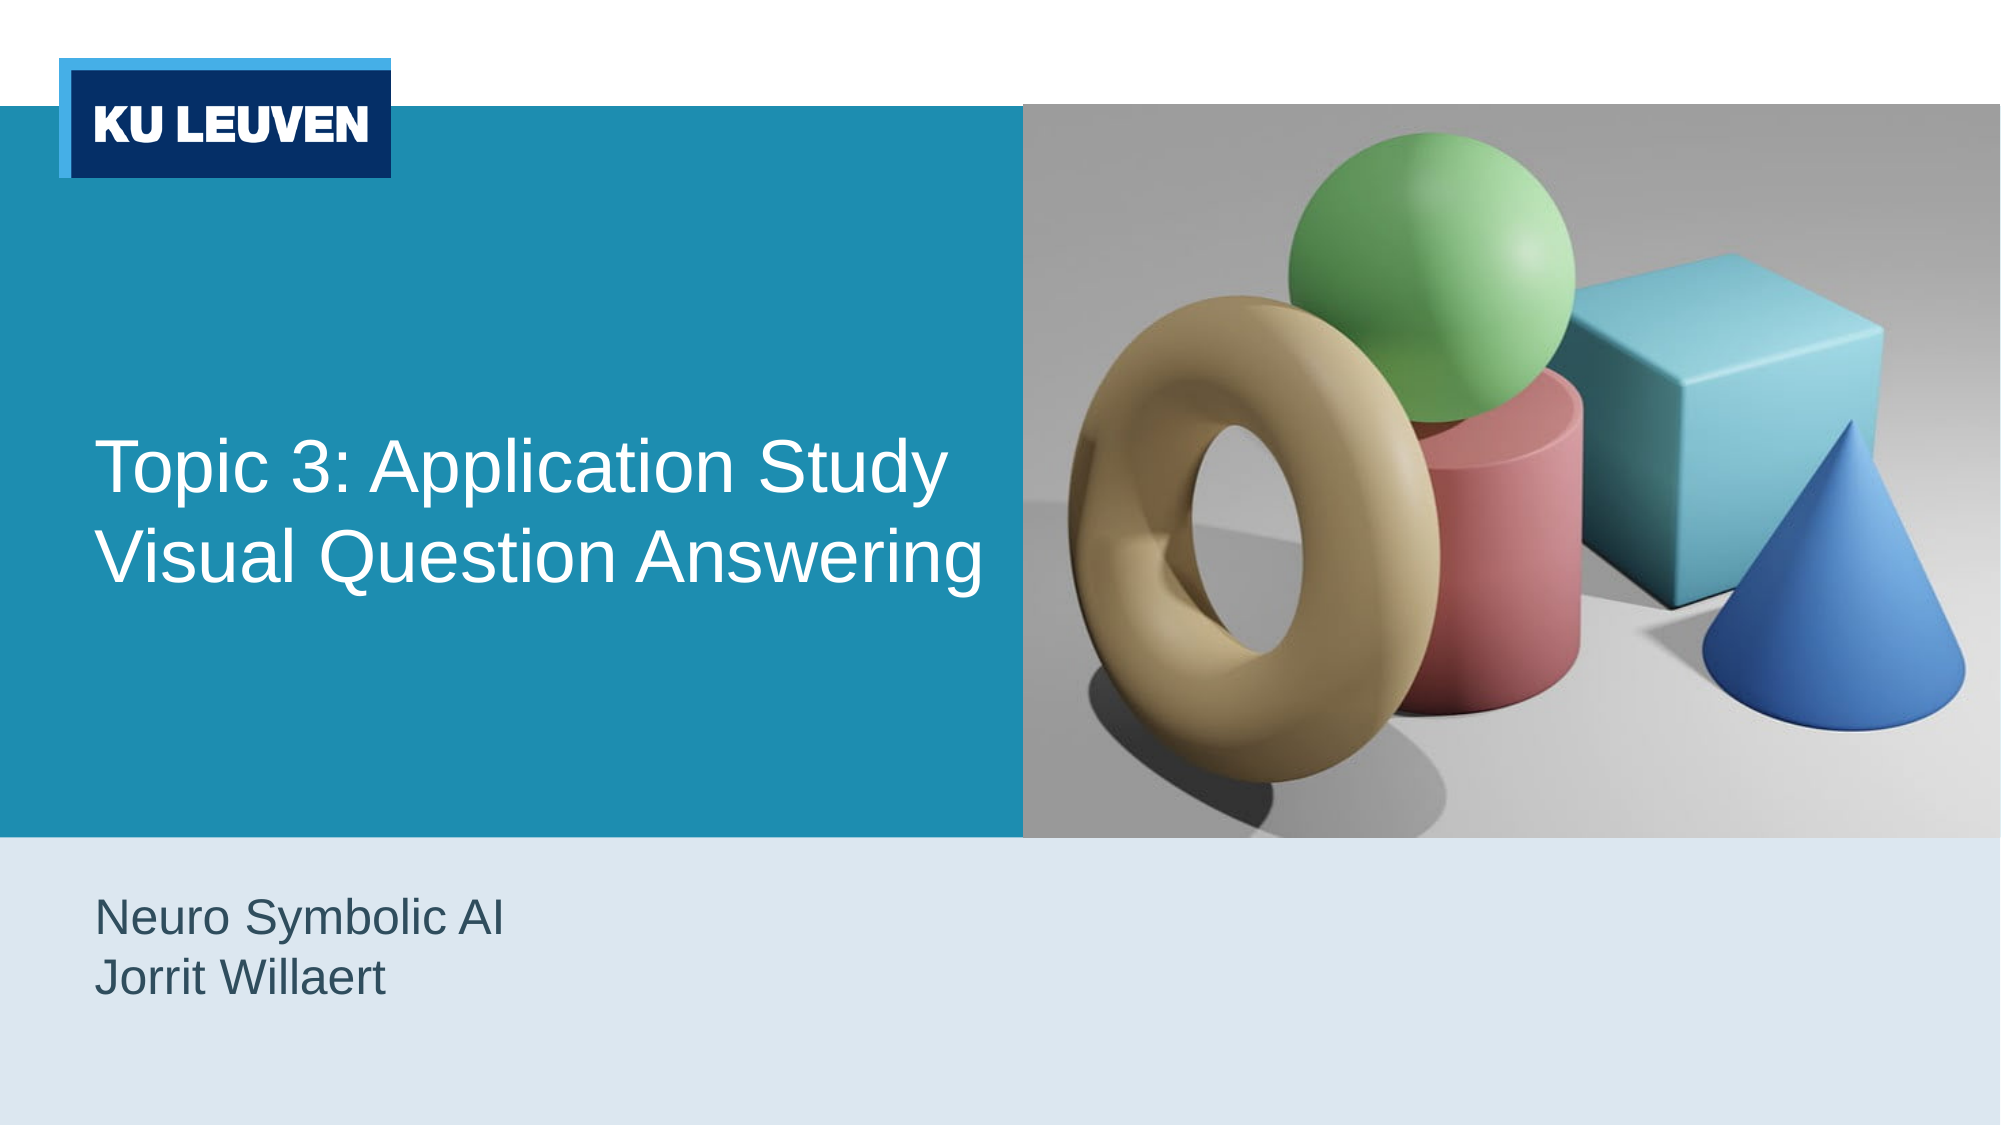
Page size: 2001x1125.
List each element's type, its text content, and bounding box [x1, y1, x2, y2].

subtitle Neuro Symbolic AI Jorrit Willaert [94, 884, 1095, 1005]
picture [59, 58, 391, 178]
picture [1023, 104, 2000, 838]
title Topic 3: Application Study Visual Question Answering [94, 177, 1023, 838]
